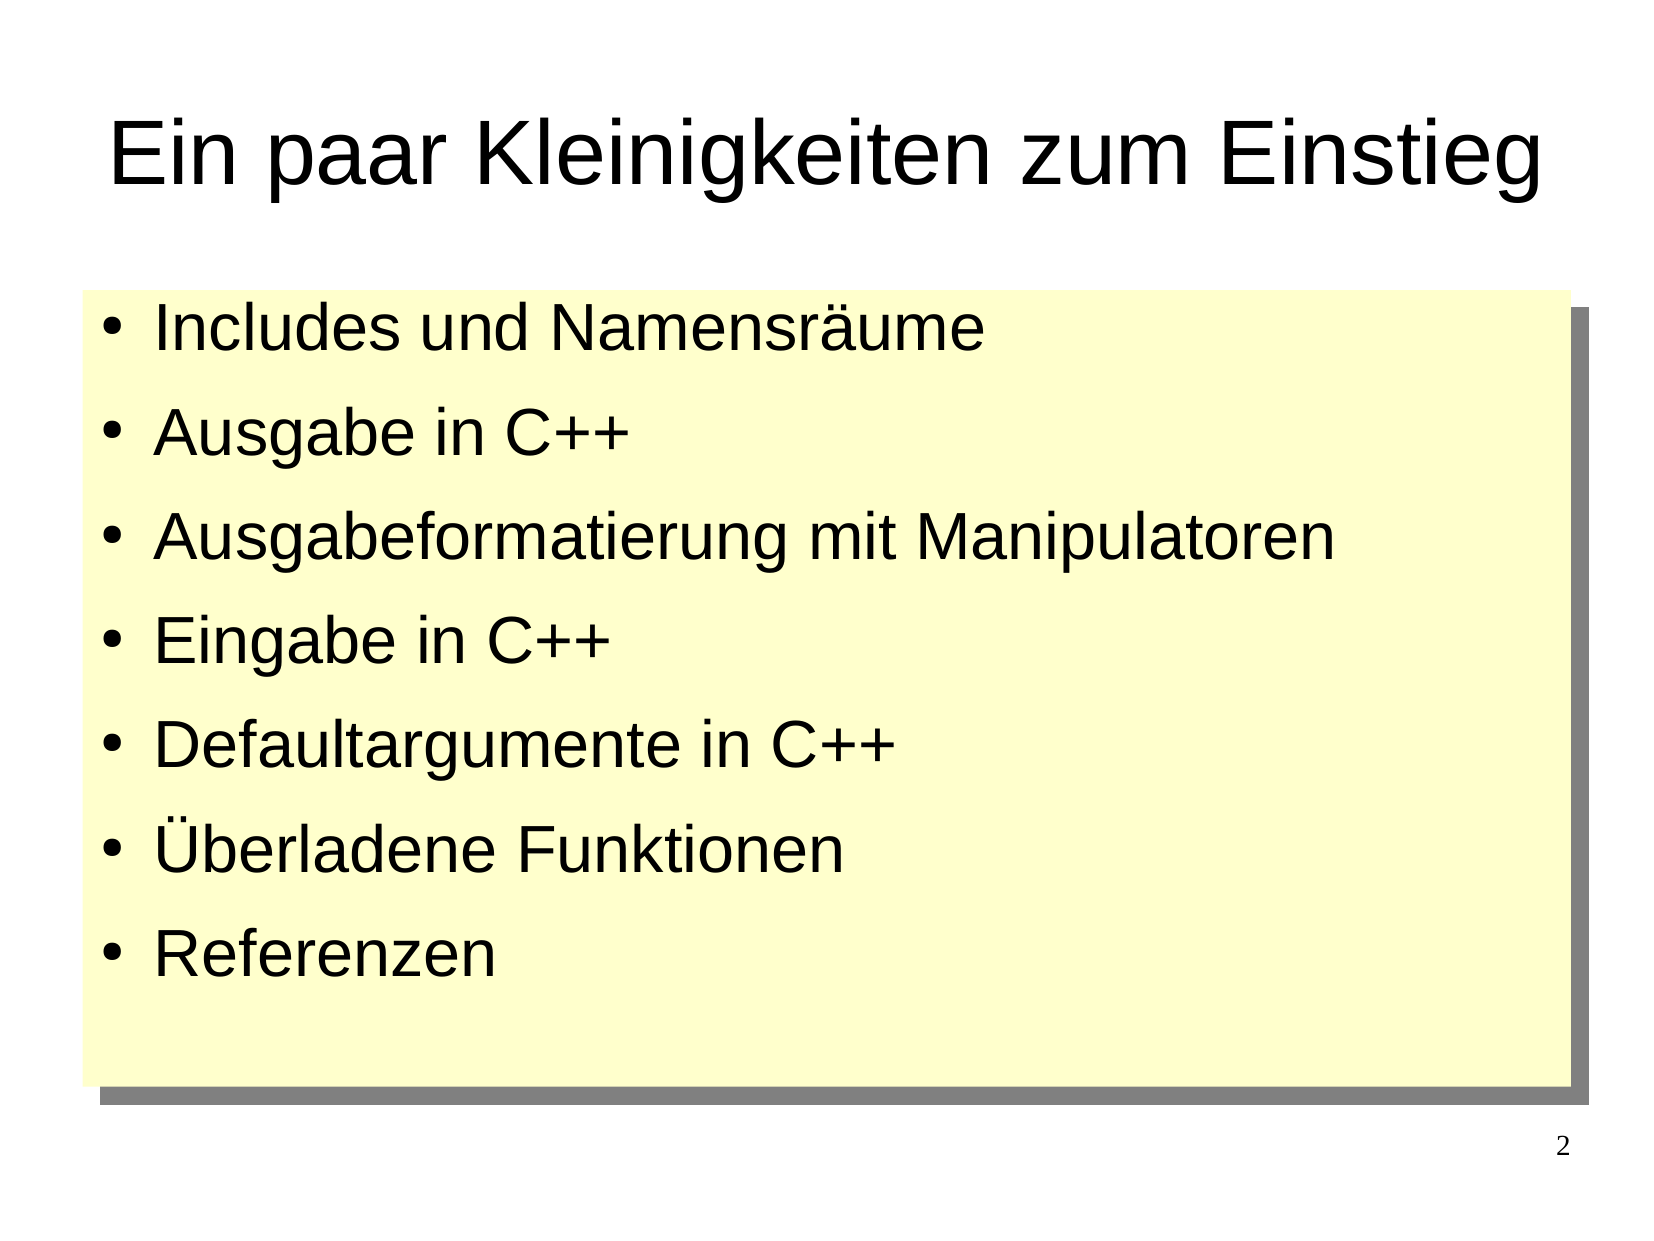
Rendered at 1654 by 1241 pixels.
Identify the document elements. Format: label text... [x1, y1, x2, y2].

title Ein paar Kleinigkeiten zum Einstieg [82, 49, 1571, 257]
list Includes und Namensräume Ausgabe in C++ Ausgabeformatierung mit Manipulatoren Eingabe in C++ Defaultargumente in C++ Überladene Funktionen Referenzen [82, 290, 1571, 1087]
